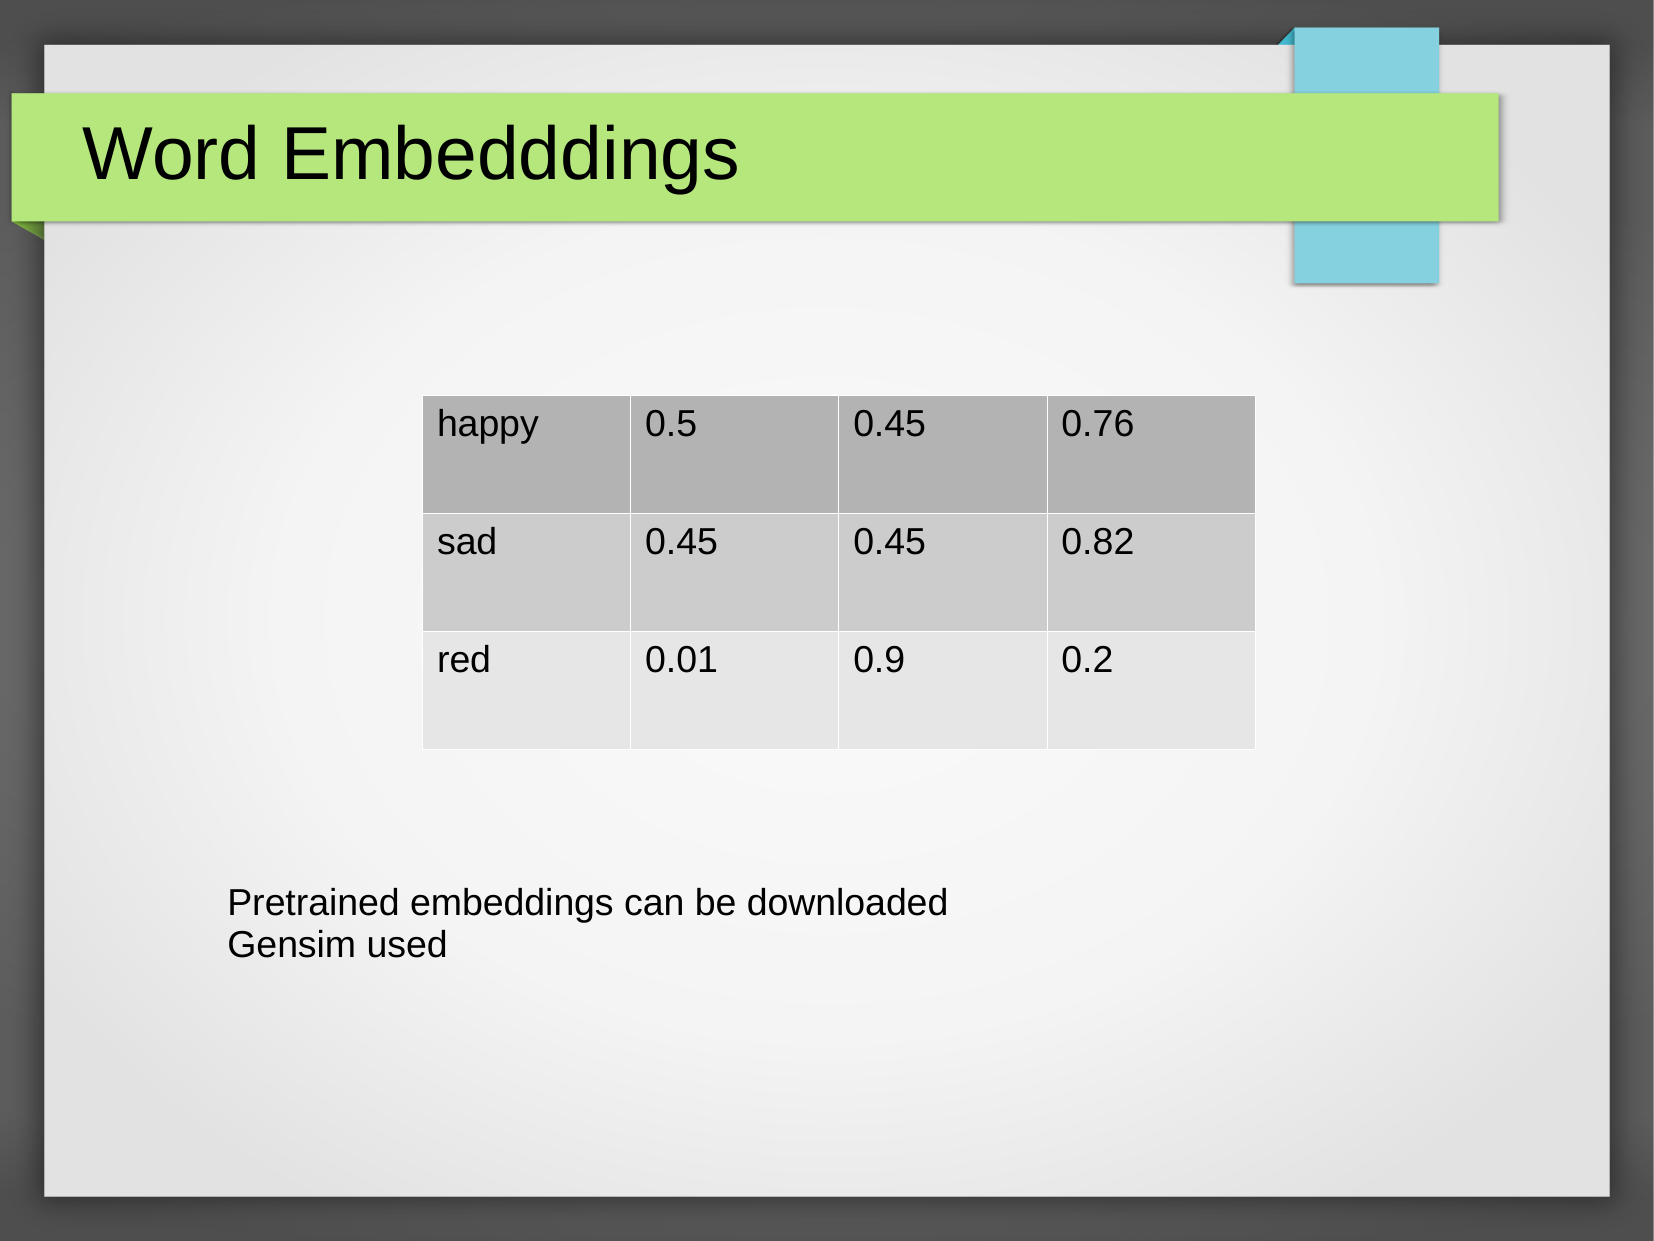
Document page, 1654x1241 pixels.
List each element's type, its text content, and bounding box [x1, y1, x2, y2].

table_cell 0.45 [839, 514, 1047, 631]
table_cell 0.45 [631, 514, 838, 631]
picture [0, 0, 1654, 1241]
table_header happy [423, 396, 630, 513]
table_cell sad [423, 514, 630, 631]
title Word Embedddings [82, 94, 1264, 213]
table_cell red [423, 632, 630, 749]
table_header 0.5 [631, 396, 838, 513]
table_cell 0.2 [1048, 632, 1255, 749]
table_cell 0.9 [839, 632, 1047, 749]
table_cell 0.82 [1048, 514, 1255, 631]
text_box Pretrained embeddings can be downloaded Gensim used [212, 874, 981, 973]
table_cell 0.01 [631, 632, 838, 749]
table_header 0.76 [1048, 396, 1255, 513]
table_header 0.45 [839, 396, 1047, 513]
